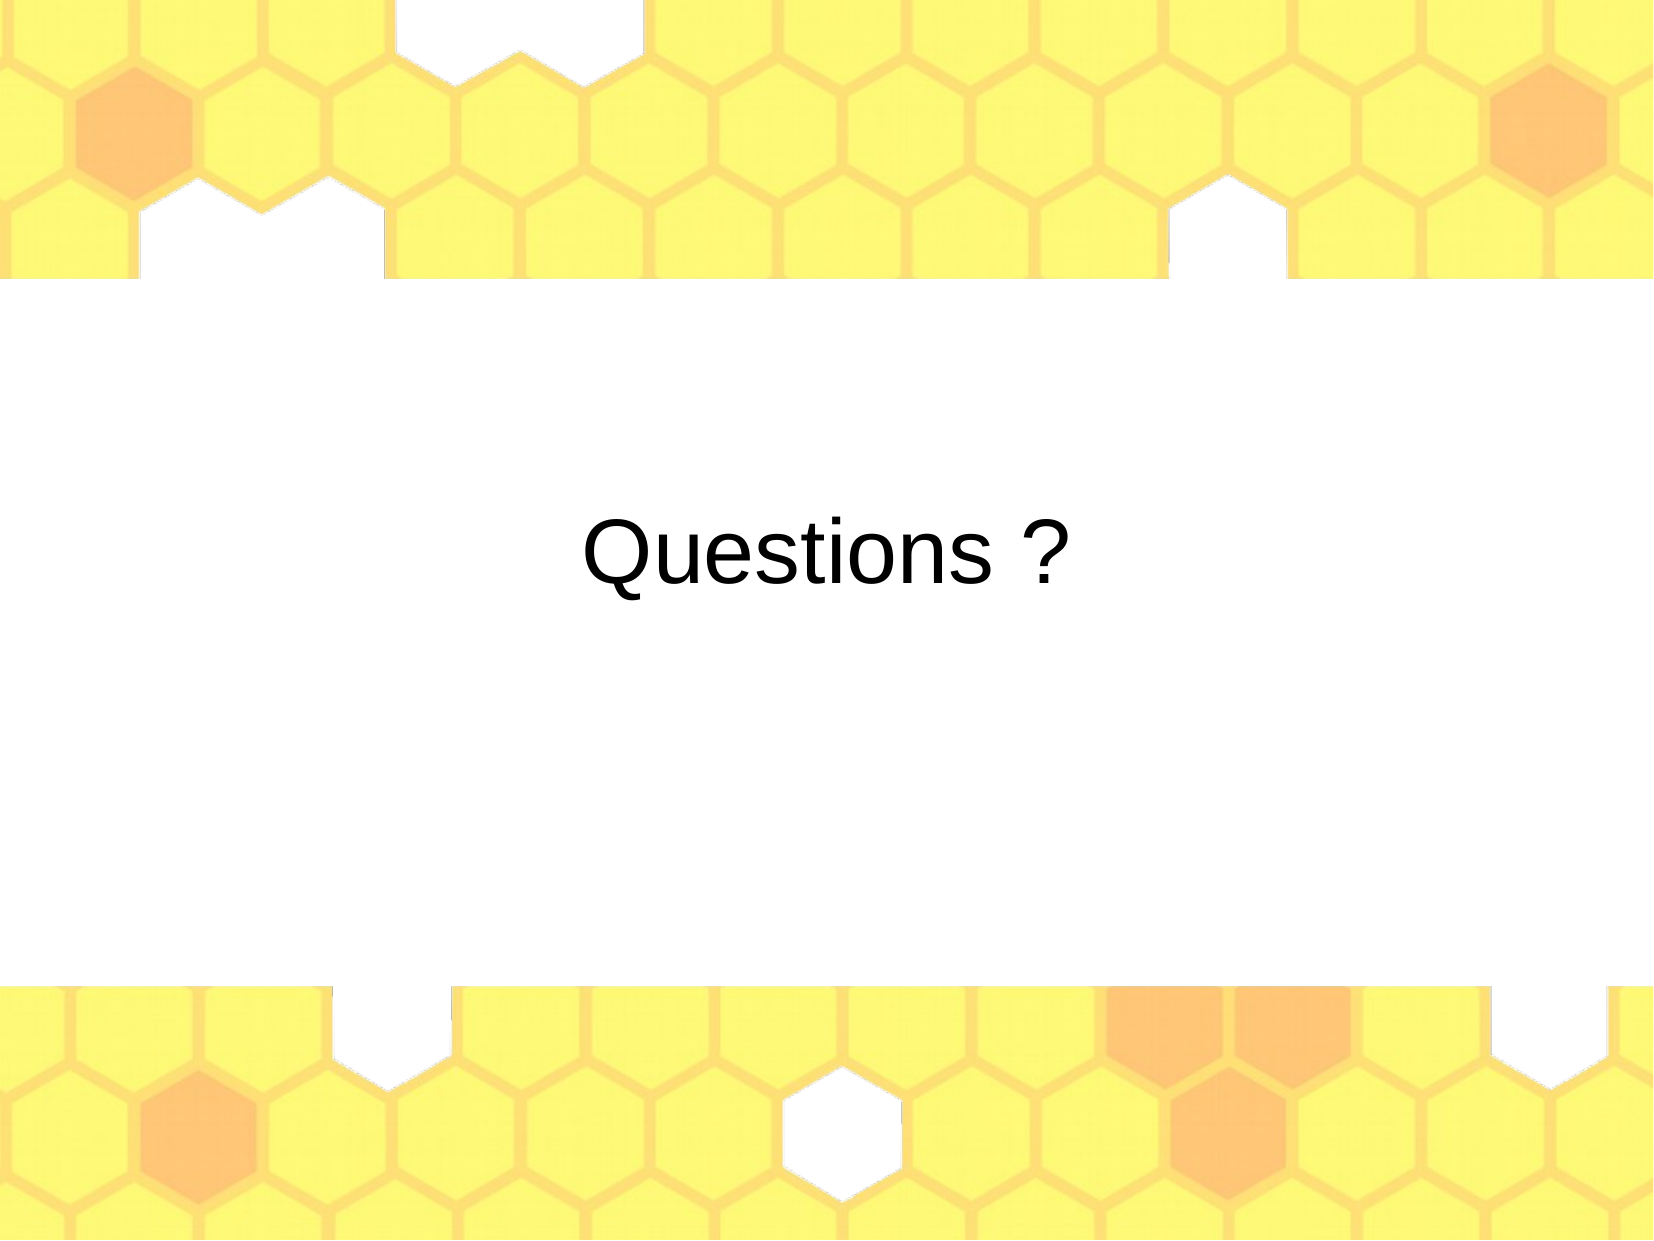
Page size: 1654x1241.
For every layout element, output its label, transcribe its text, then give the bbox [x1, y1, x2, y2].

picture [0, 986, 1654, 1240]
title Questions ? [82, 418, 1571, 686]
picture [0, 0, 1654, 279]
